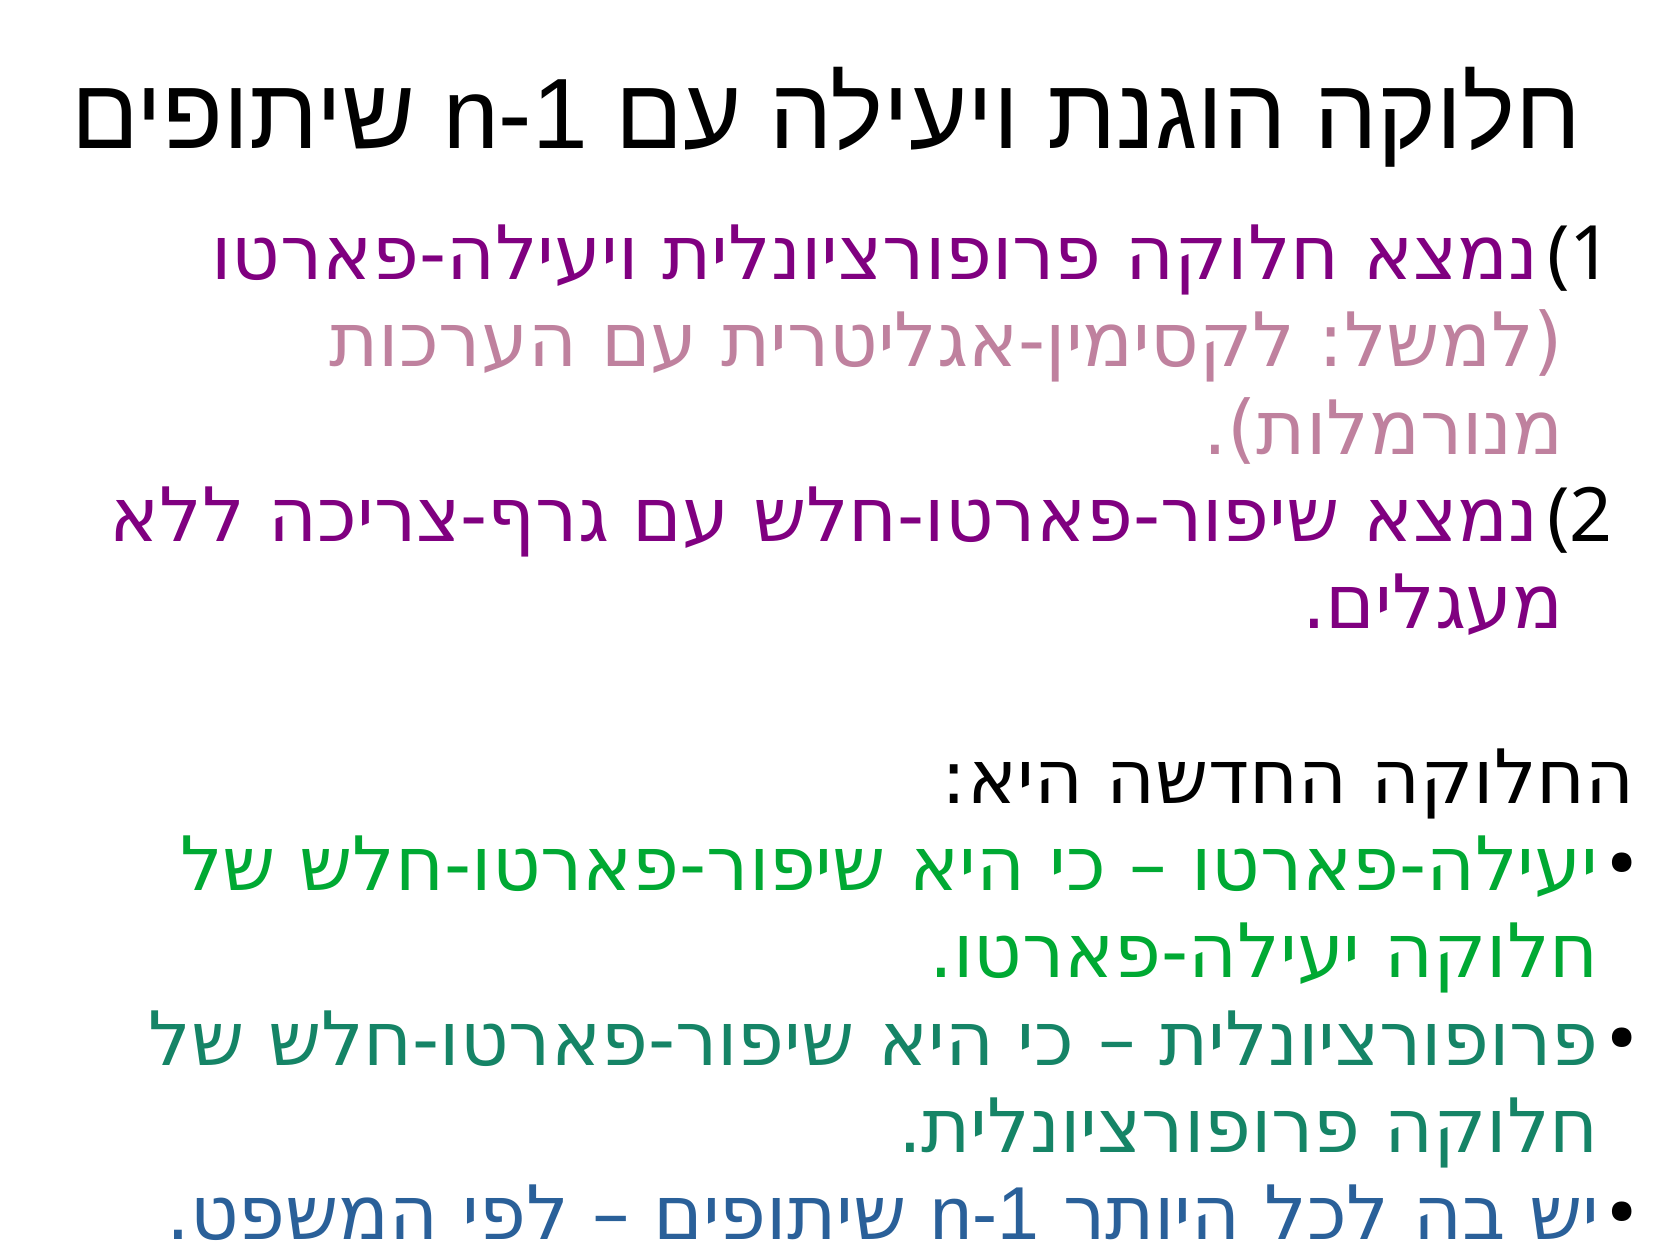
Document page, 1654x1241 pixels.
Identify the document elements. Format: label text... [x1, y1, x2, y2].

list נמצא חלוקה פרופורציונלית ויעילה-פארטו (למשל: לקסימין-אגליטרית עם הערכות מנורמלות). נמצא שיפור-פארטו-חלש עם גרף-צריכה ללא מעגלים. החלוקה החדשה היא: יעילה-פארטו – כי היא שיפור-פארטו-חלש של חלוקה יעילה-פארטו. פרופורציונלית – כי היא שיפור-פארטו-חלש של חלוקה פרופורציונלית. יש בה לכל היותר n-1 שיתופים – לפי המשפט. [15, 210, 1636, 1156]
title חלוקה הוגנת ויעילה עם n-1 שיתופים [0, 32, 1654, 196]
